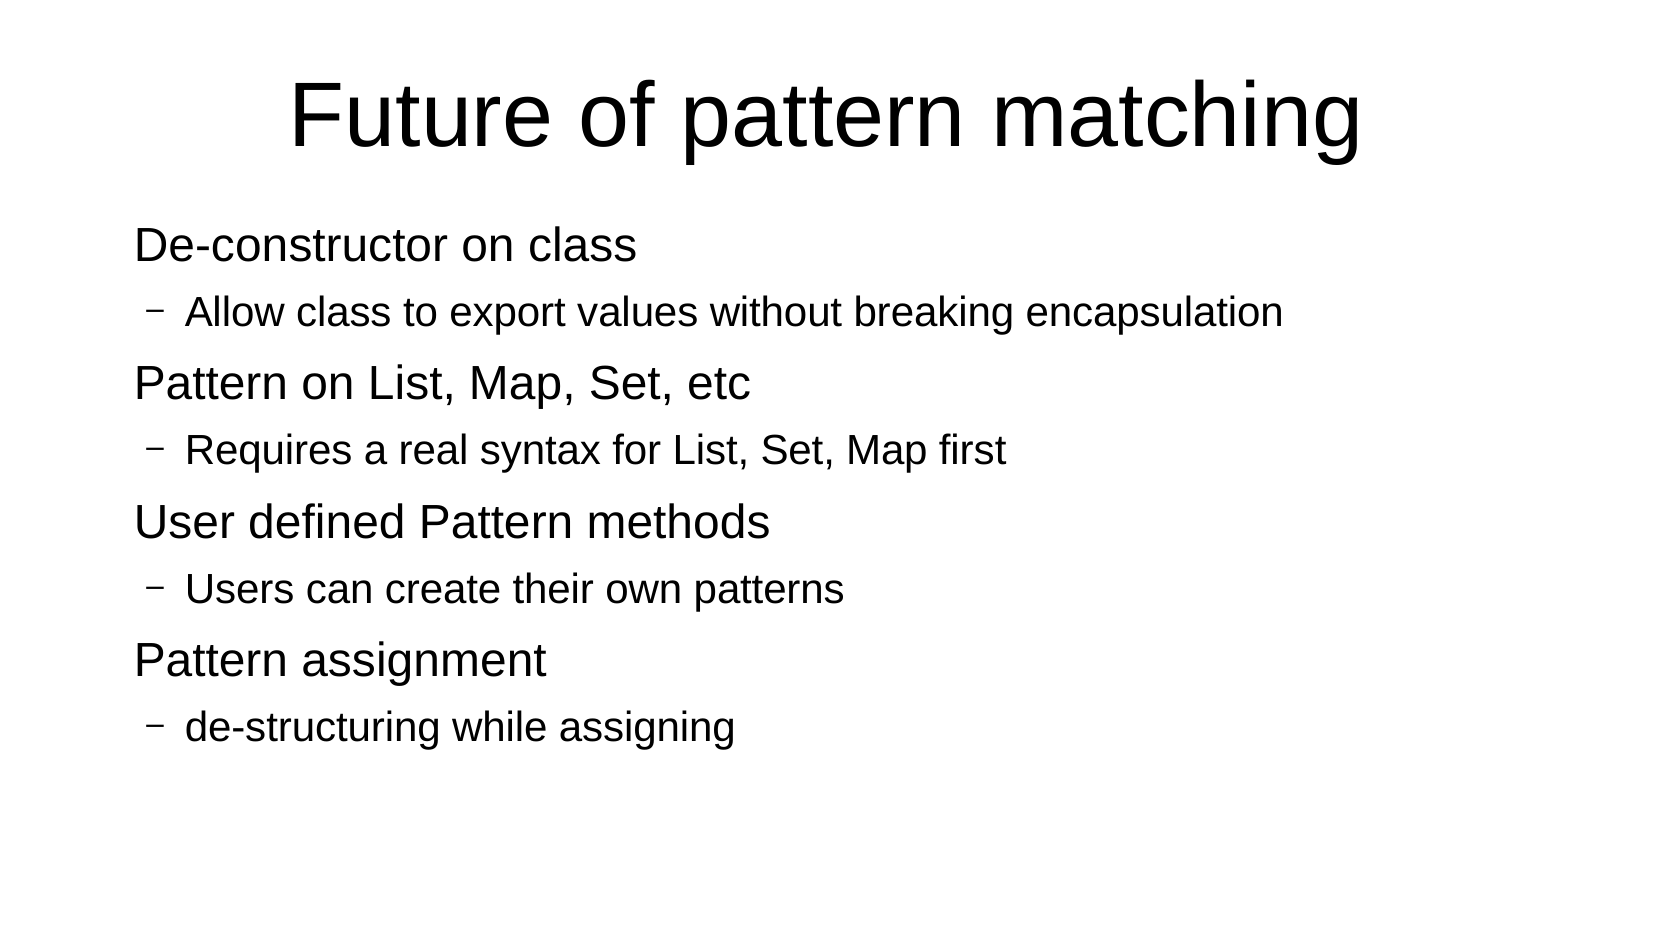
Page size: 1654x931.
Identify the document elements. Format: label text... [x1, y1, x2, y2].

list De-constructor on class Allow class to export values without breaking encapsulation Pattern on List, Map, Set, etc Requires a real syntax for List, Set, Map first User defined Pattern methods Users can create their own patterns Pattern assignment de-structuring while assigning [82, 217, 1571, 758]
title Future of pattern matching [82, 37, 1571, 193]
